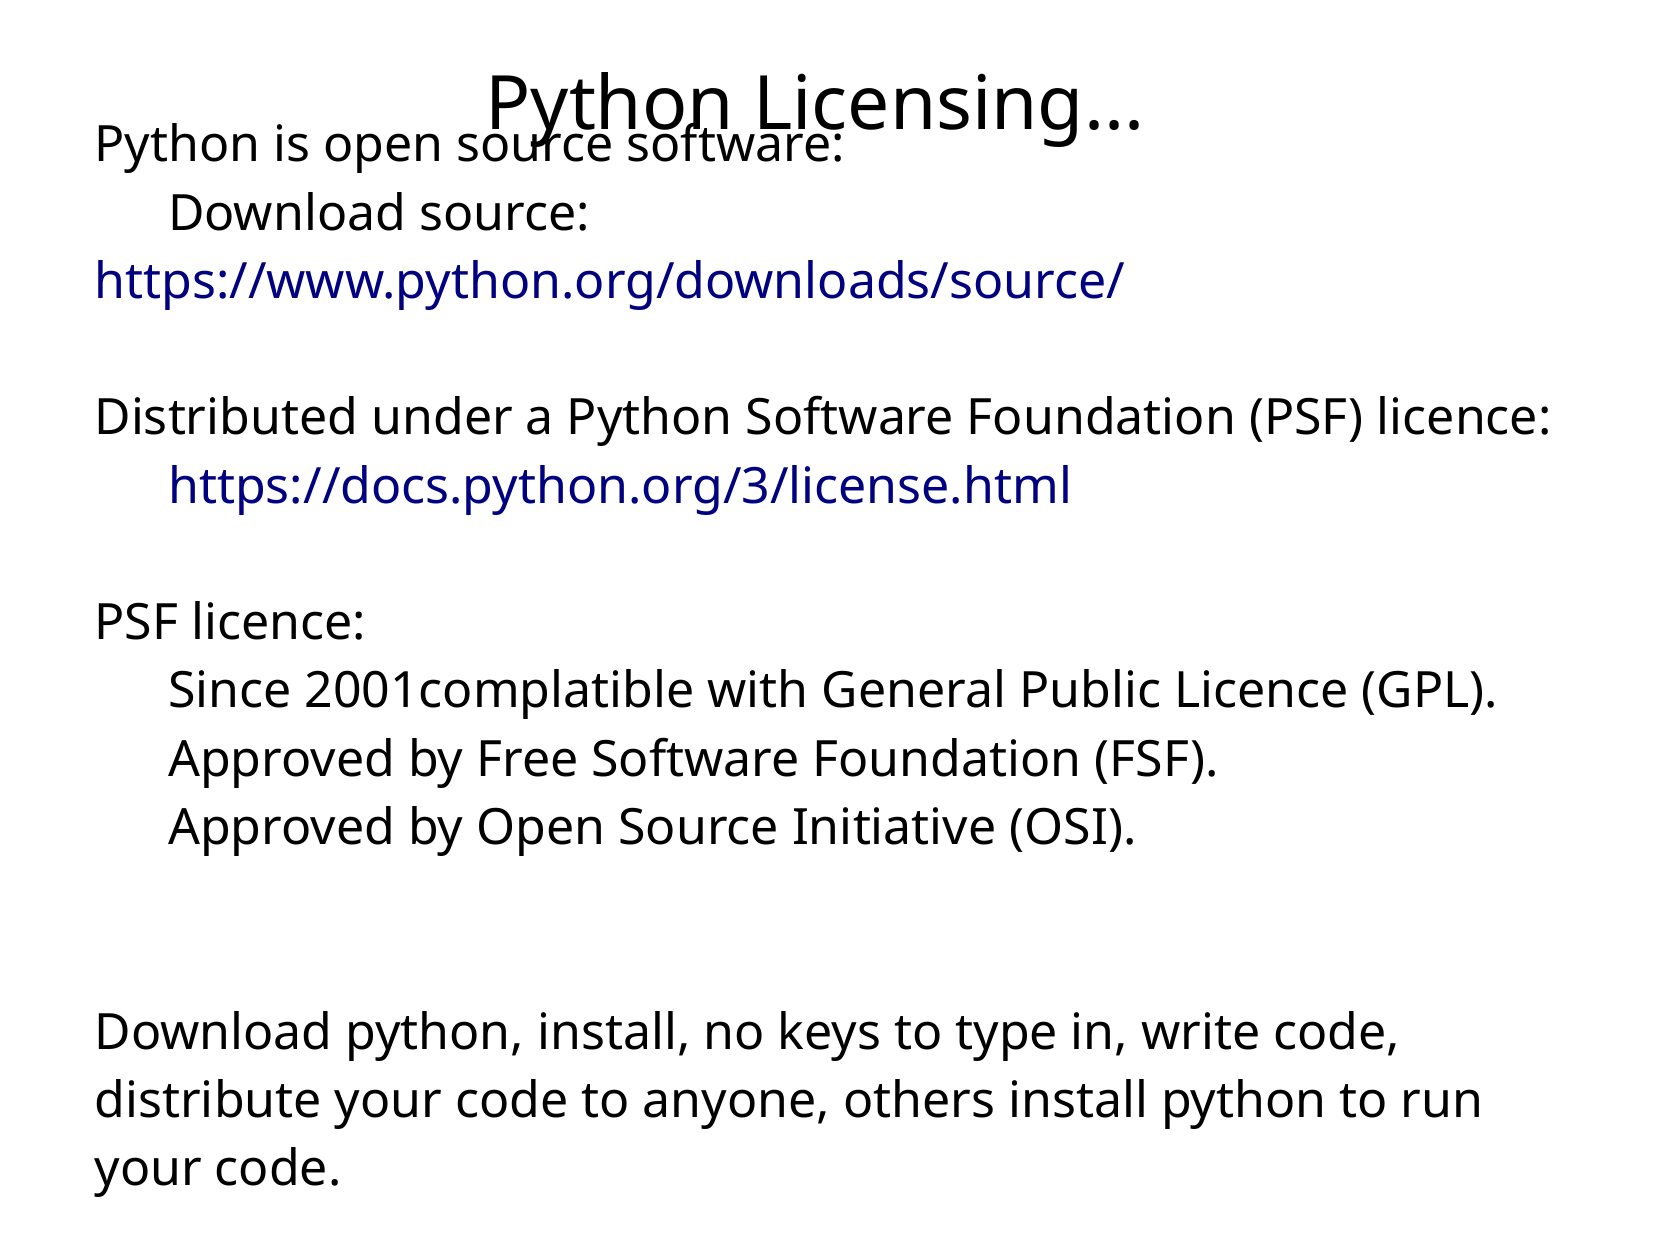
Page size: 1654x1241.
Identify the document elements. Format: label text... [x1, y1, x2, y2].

title Python Licensing... [70, 35, 1560, 166]
title Python is open source software: Download source: https://www.python.org/downloads/source/ Distributed under a Python Software Foundation (PSF) licence: https://docs.python.org/3/license.html PSF licence: Since 2001complatible with General Public Licence (GPL). Approved by Free Software Foundation (FSF). Approved by Open Source Initiative (OSI). Download python, install, no keys to type in, write code, distribute your code to anyone, others install python to run your code. [94, 174, 1583, 1134]
